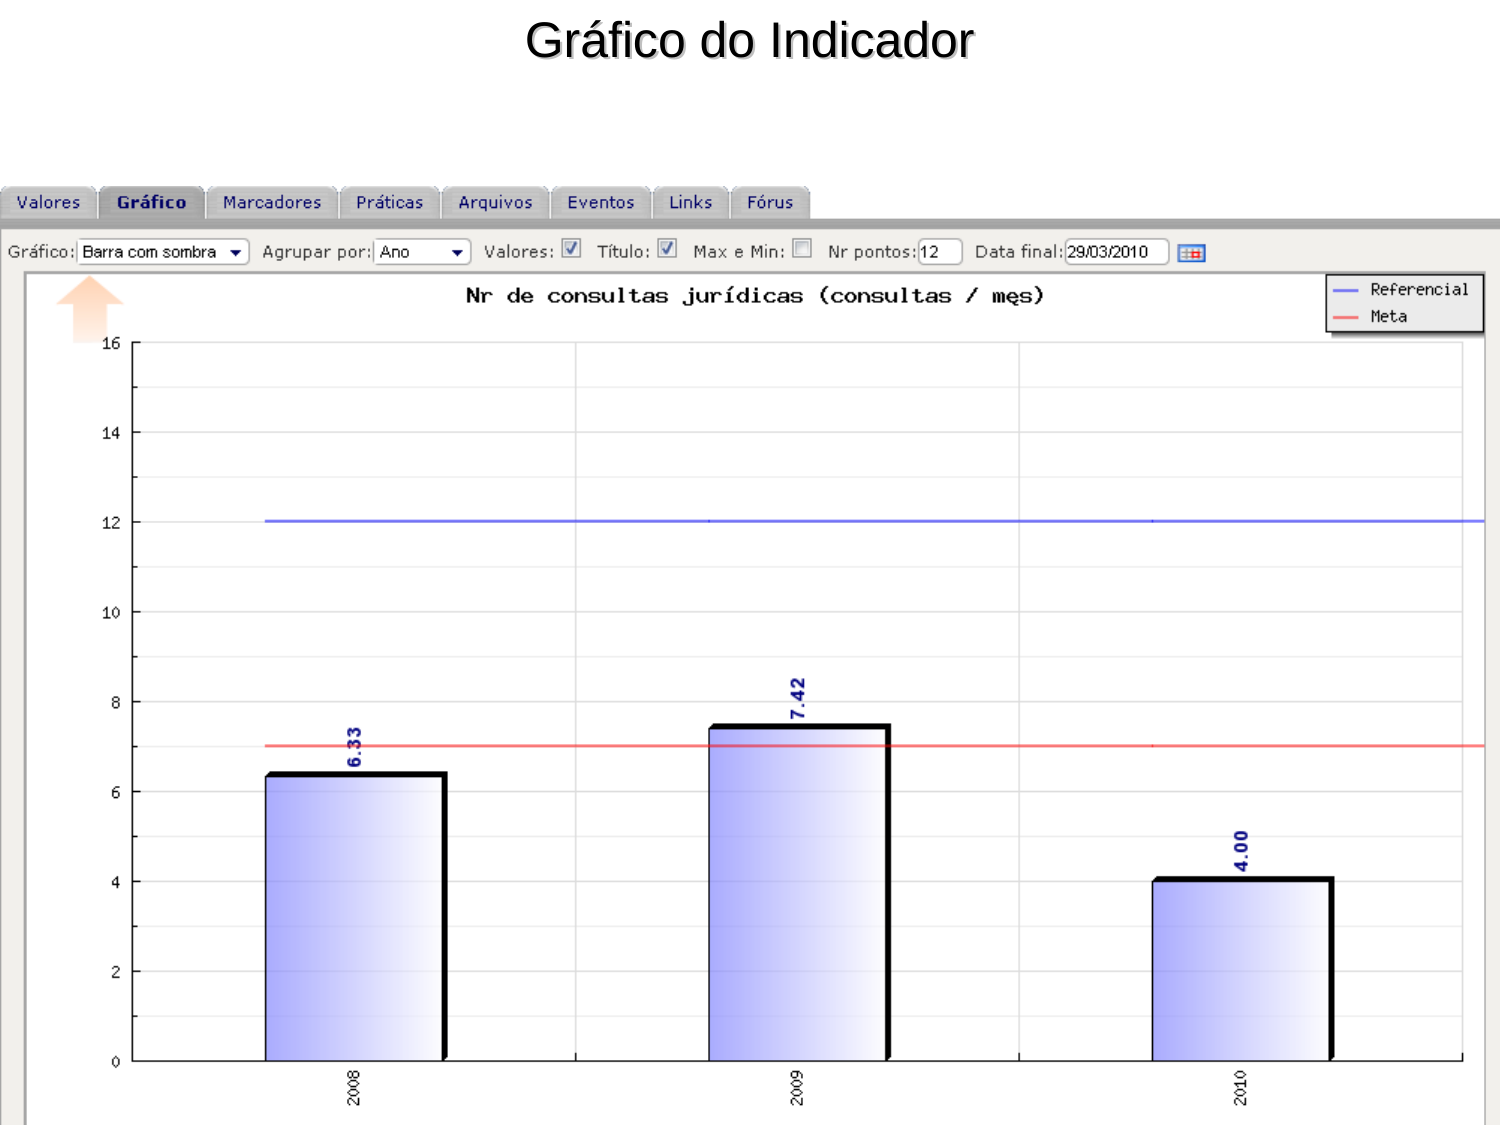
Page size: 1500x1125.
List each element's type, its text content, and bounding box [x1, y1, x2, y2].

text_box Gráfico do Indicador [0, 0, 1500, 76]
picture [0, 186, 1500, 1125]
